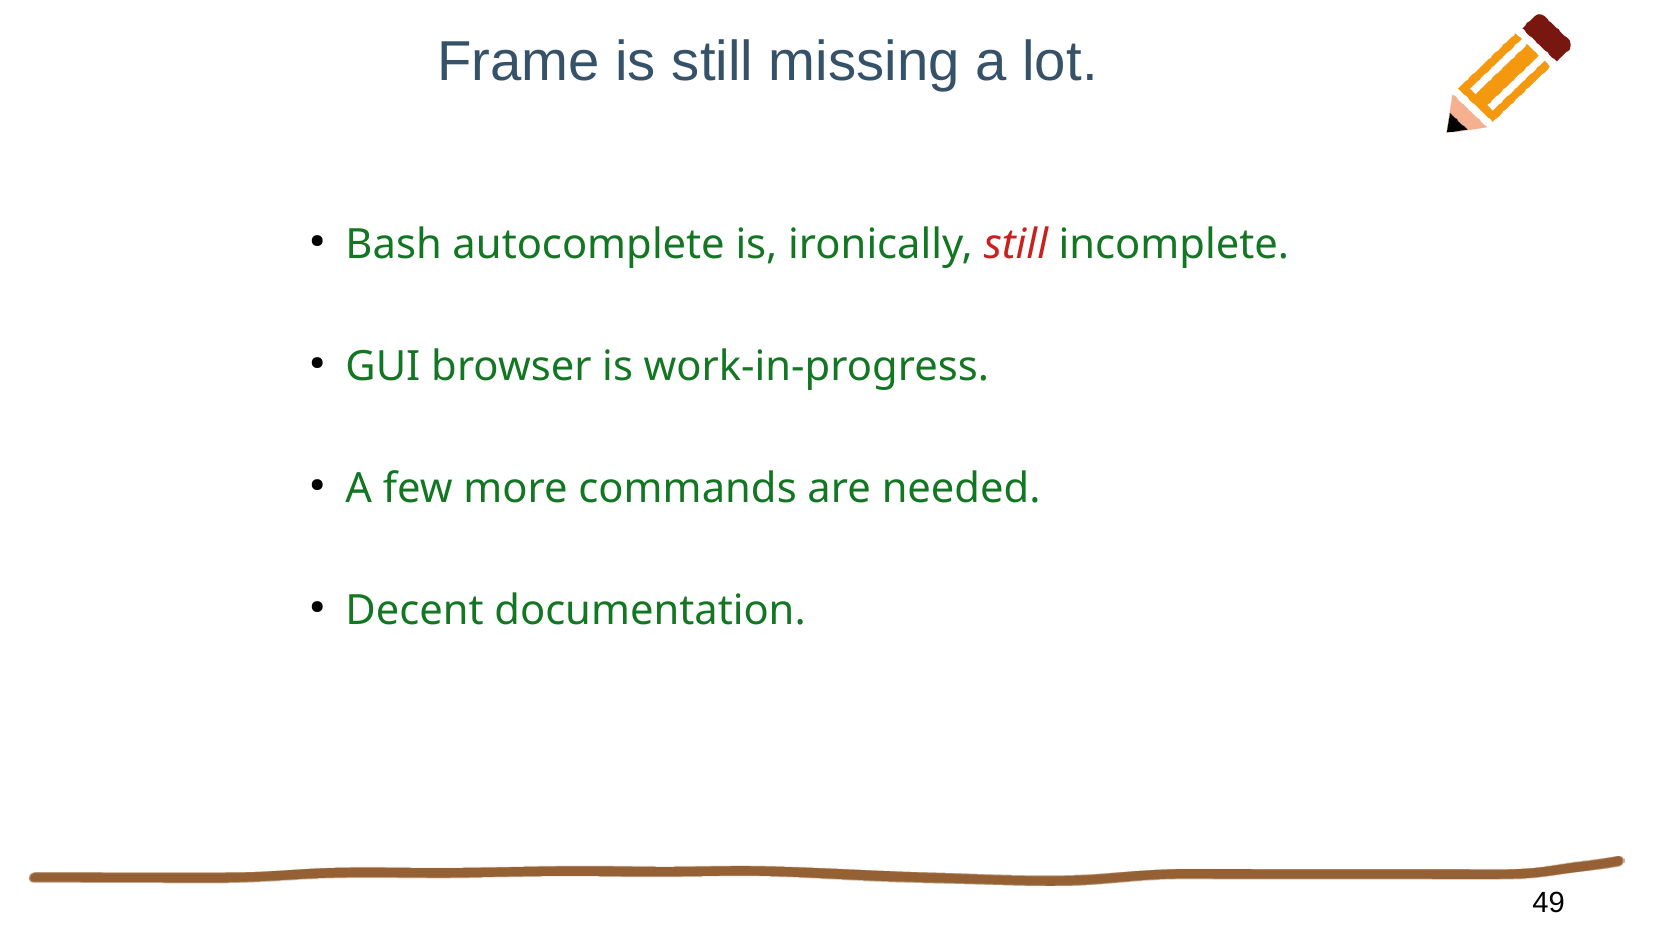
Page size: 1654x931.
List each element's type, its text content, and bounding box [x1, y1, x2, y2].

title Frame is still missing a lot. [88, 29, 1447, 237]
picture [1446, 14, 1571, 133]
text_box Bash autocomplete is, ironically, still incomplete. GUI browser is work-in-progress. A few more commands are needed. Decent documentation. [295, 206, 1231, 584]
picture [29, 856, 1625, 886]
